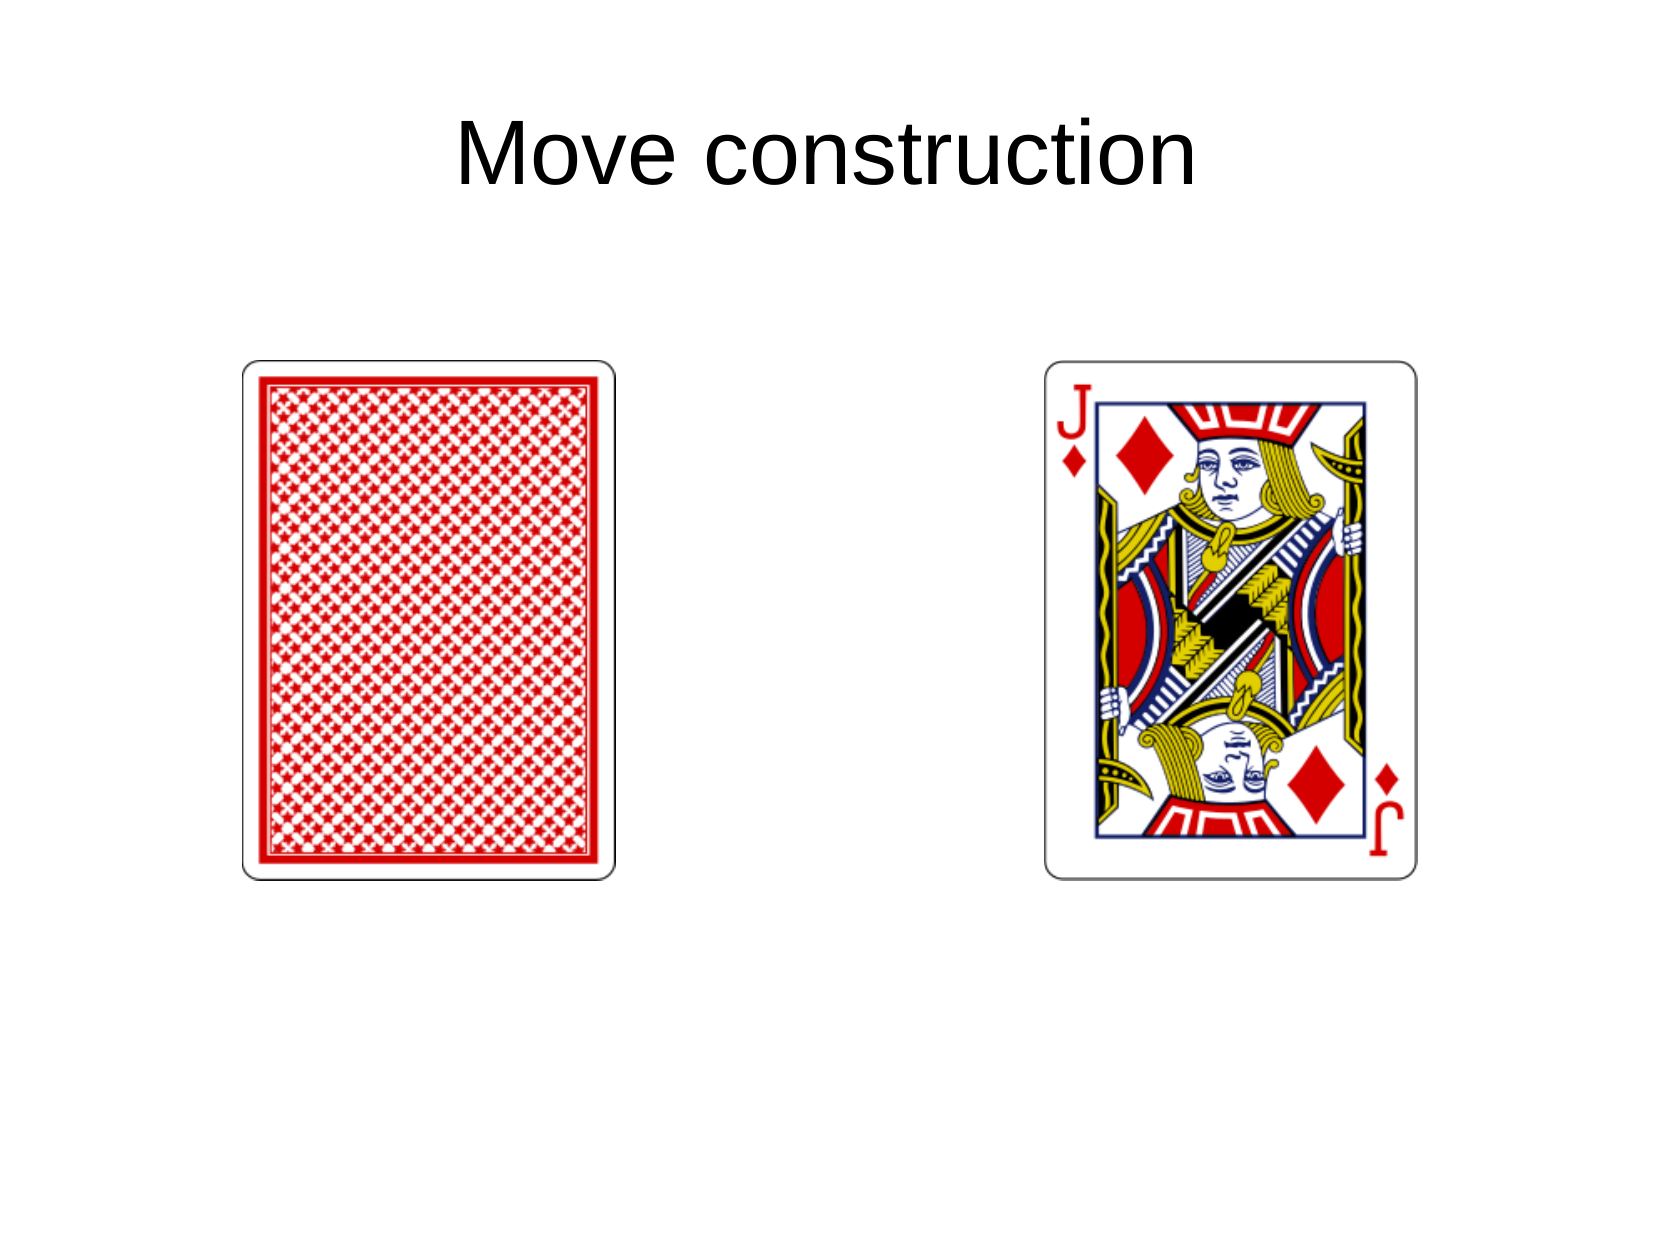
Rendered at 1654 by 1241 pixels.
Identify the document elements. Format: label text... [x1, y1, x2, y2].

picture [242, 360, 616, 881]
title Move construction [82, 49, 1571, 257]
picture [1044, 360, 1418, 881]
